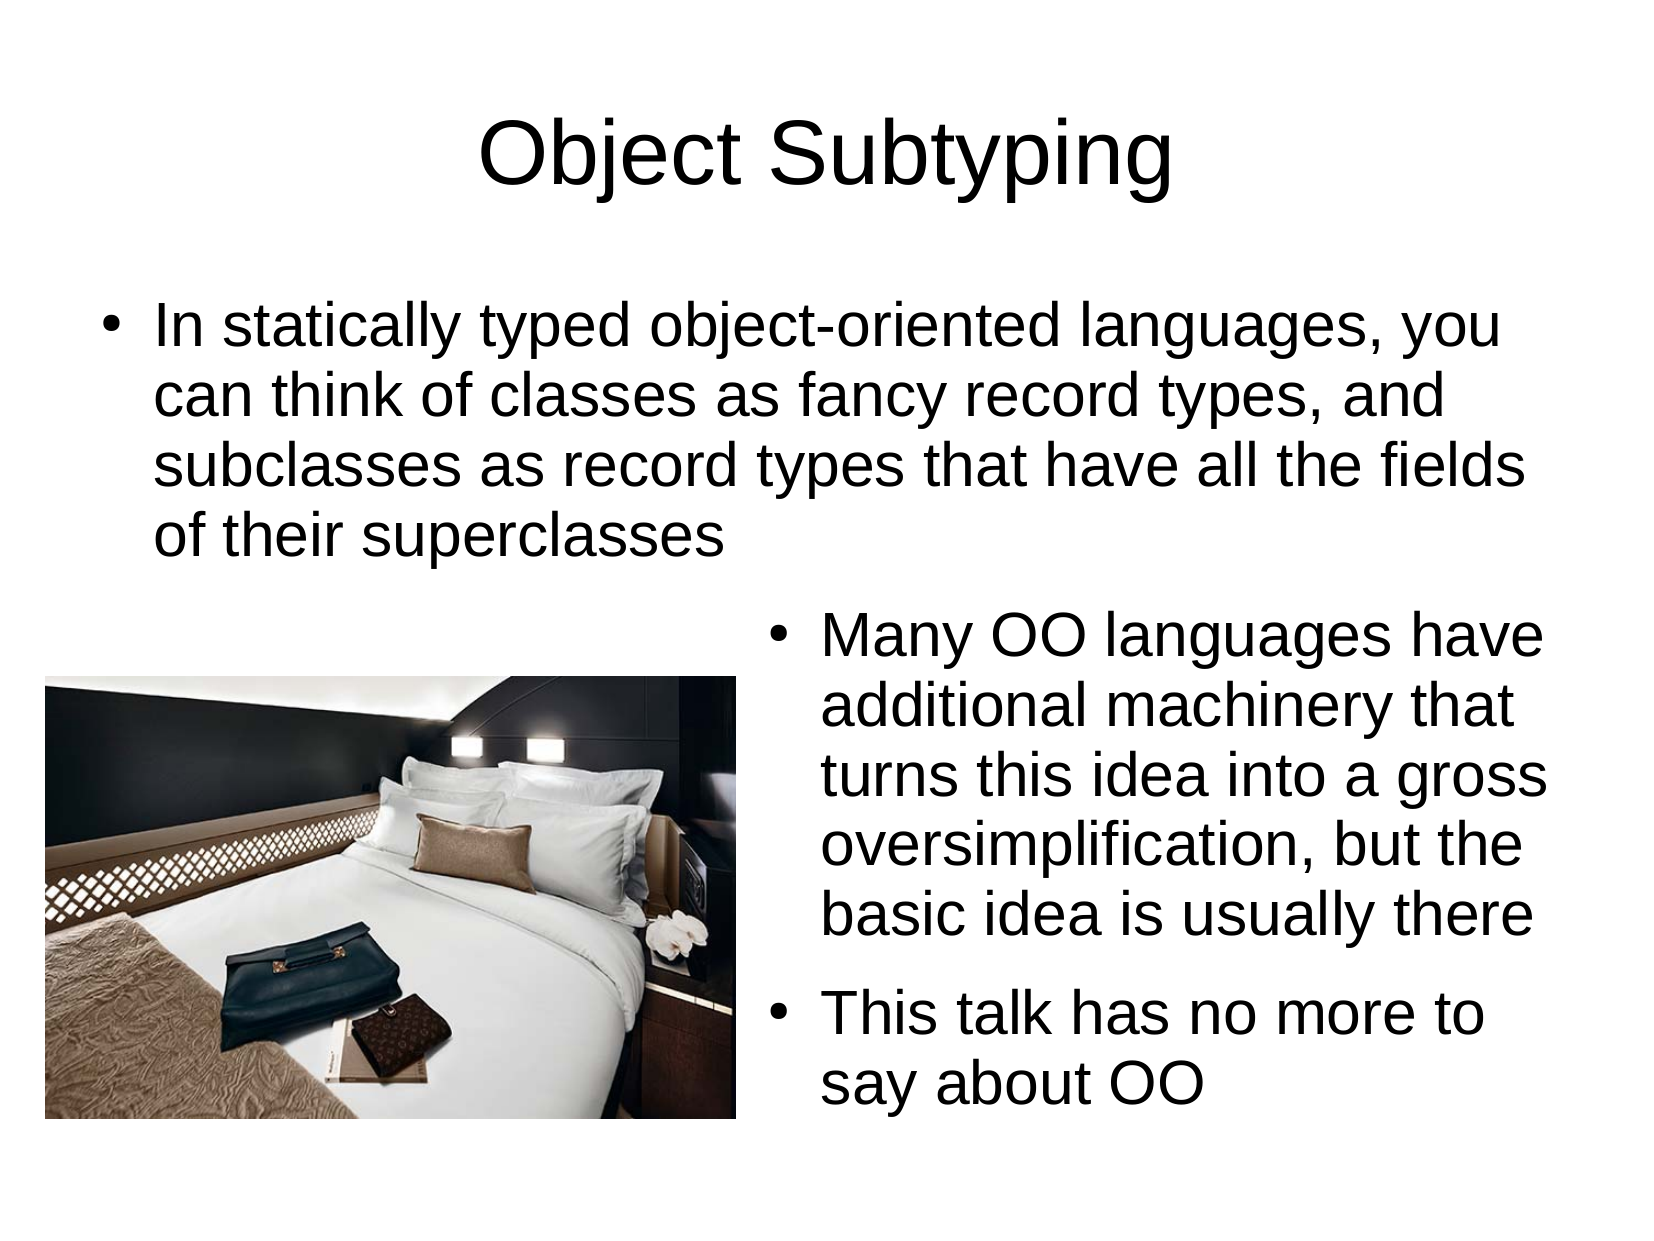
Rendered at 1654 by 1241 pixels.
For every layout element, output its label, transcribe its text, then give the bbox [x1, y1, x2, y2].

title Object Subtyping [82, 49, 1571, 257]
list Many OO languages have additional machinery that turns this idea into a gross oversimplification, but the basic idea is usually there This talk has no more to say about OO [750, 600, 1591, 1209]
picture [45, 676, 736, 1119]
list In statically typed object-oriented languages, you can think of classes as fancy record types, and subclasses as record types that have all the fields of their superclasses [82, 290, 1571, 586]
